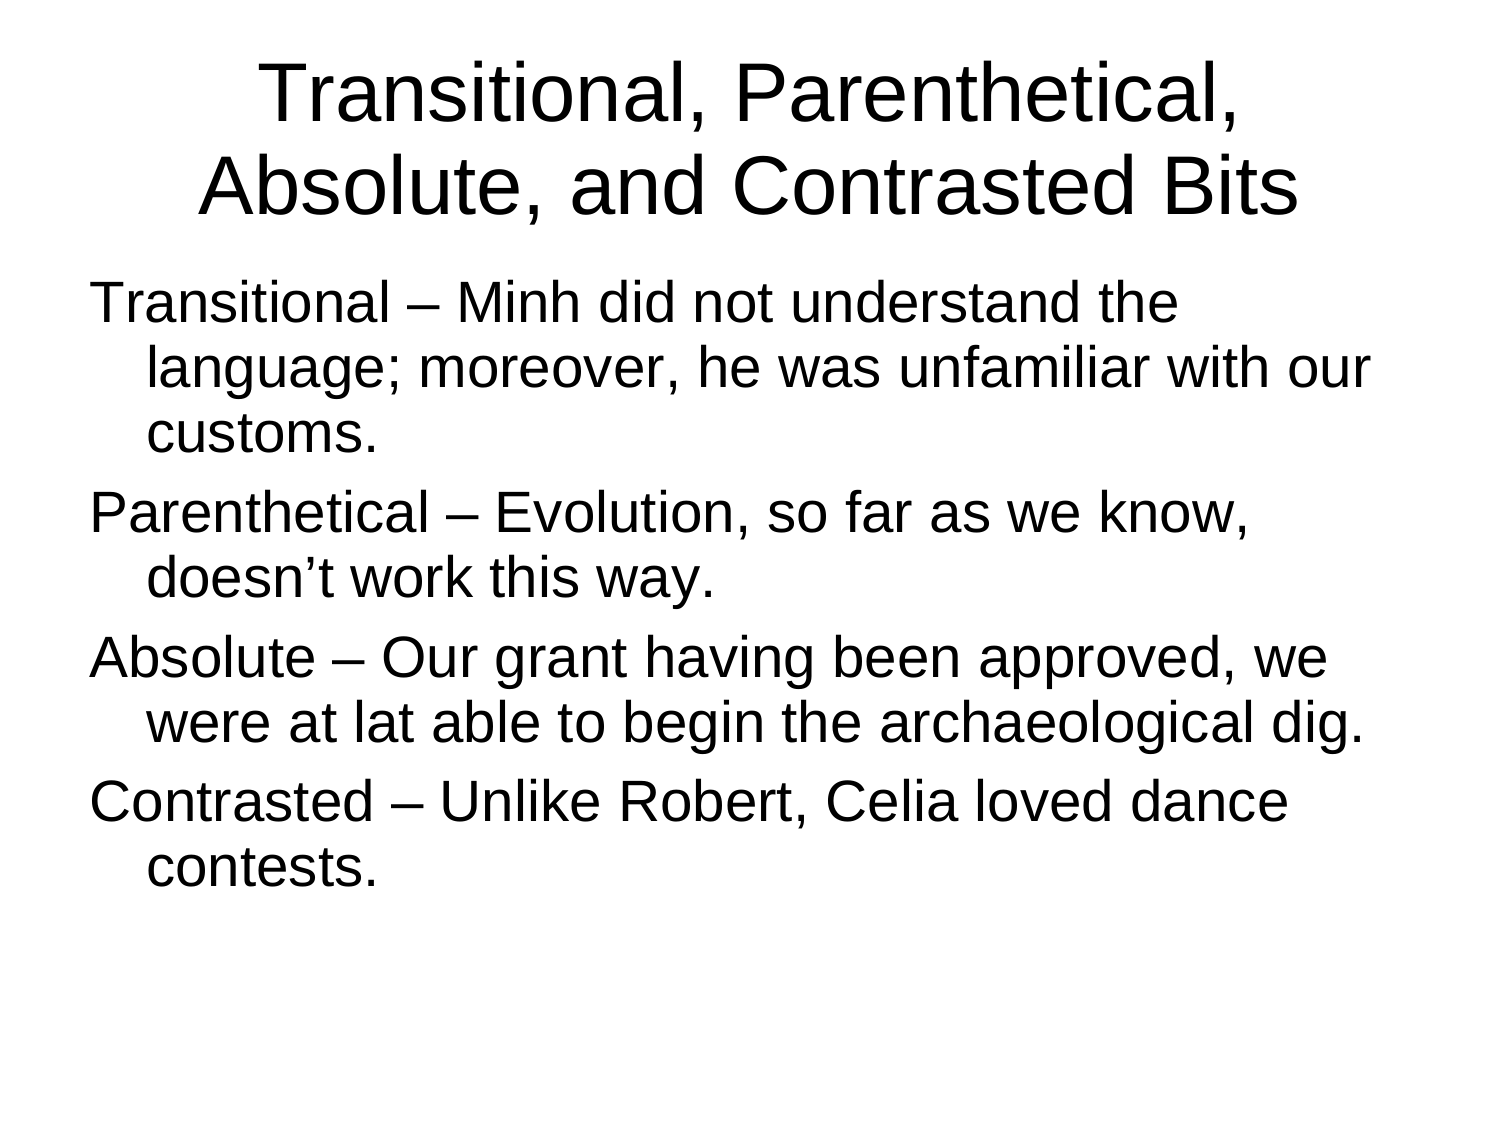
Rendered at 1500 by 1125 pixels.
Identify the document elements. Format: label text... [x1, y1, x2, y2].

list Transitional – Minh did not understand the language; moreover, he was unfamiliar with our customs. Parenthetical – Evolution, so far as we know, doesn’t work this way. Absolute – Our grant having been approved, we were at lat able to begin the archaeological dig. Contrasted – Unlike Robert, Celia loved dance contests. [75, 262, 1426, 1006]
title Transitional, Parenthetical, Absolute, and Contrasted Bits [75, 31, 1426, 247]
